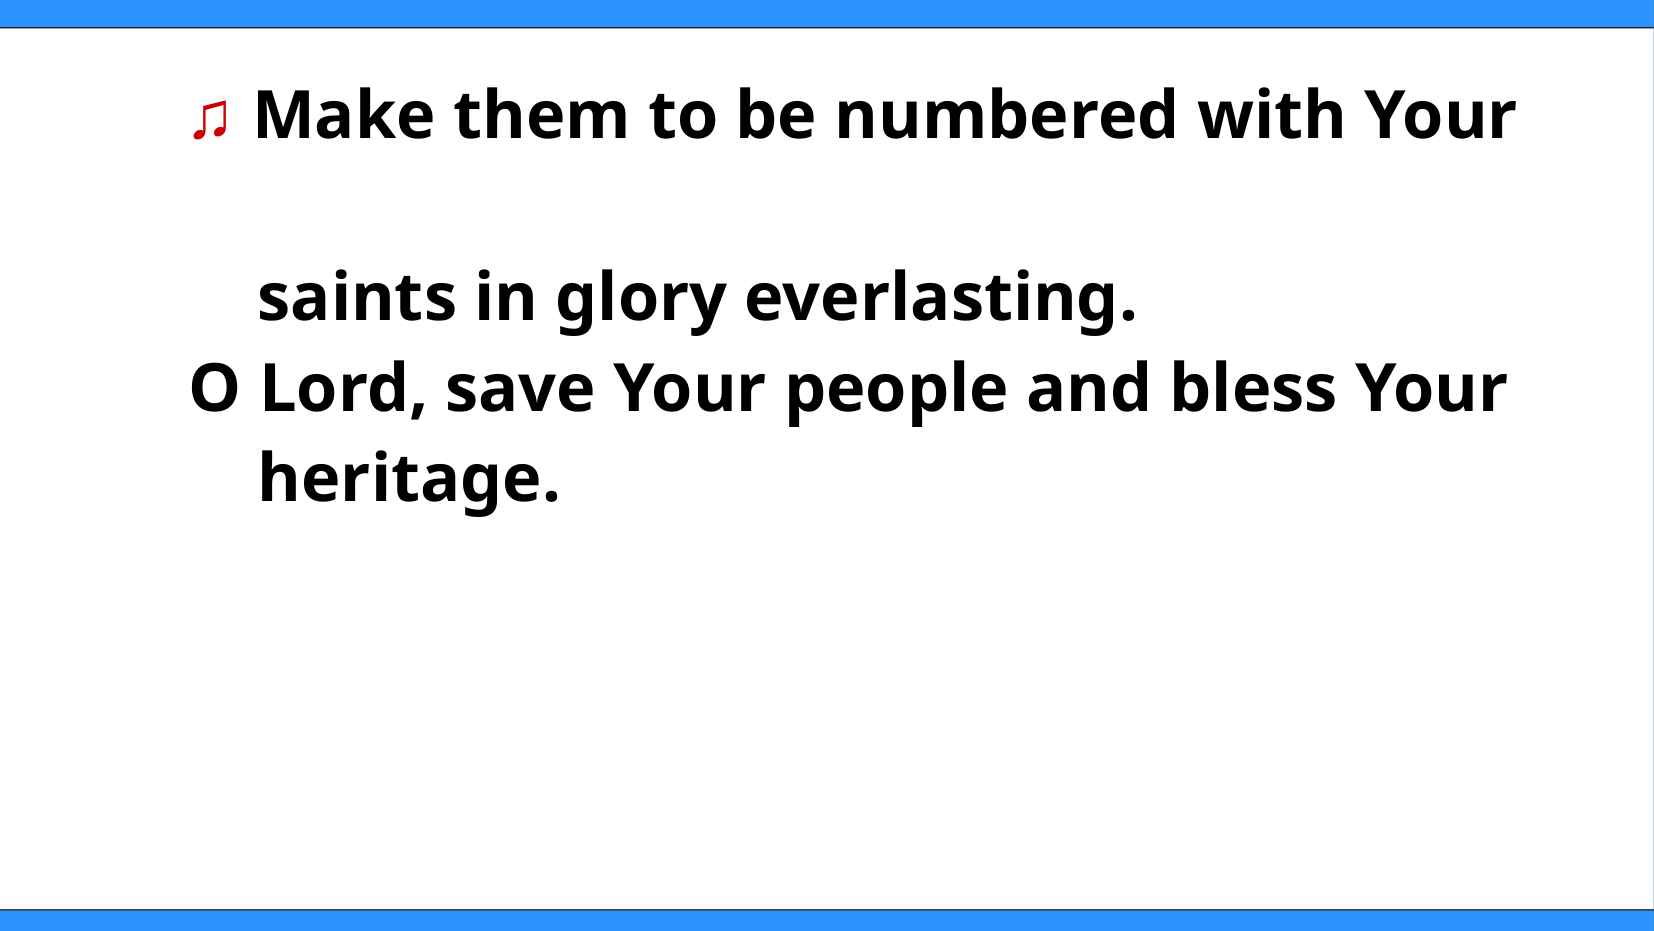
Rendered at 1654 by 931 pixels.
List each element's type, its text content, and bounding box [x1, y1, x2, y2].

picture [0, 0, 1654, 931]
text_box ♫ Make them to be numbered with Your saints in glory everlasting. O Lord, save Your people and bless Your heritage. [105, 60, 1561, 466]
